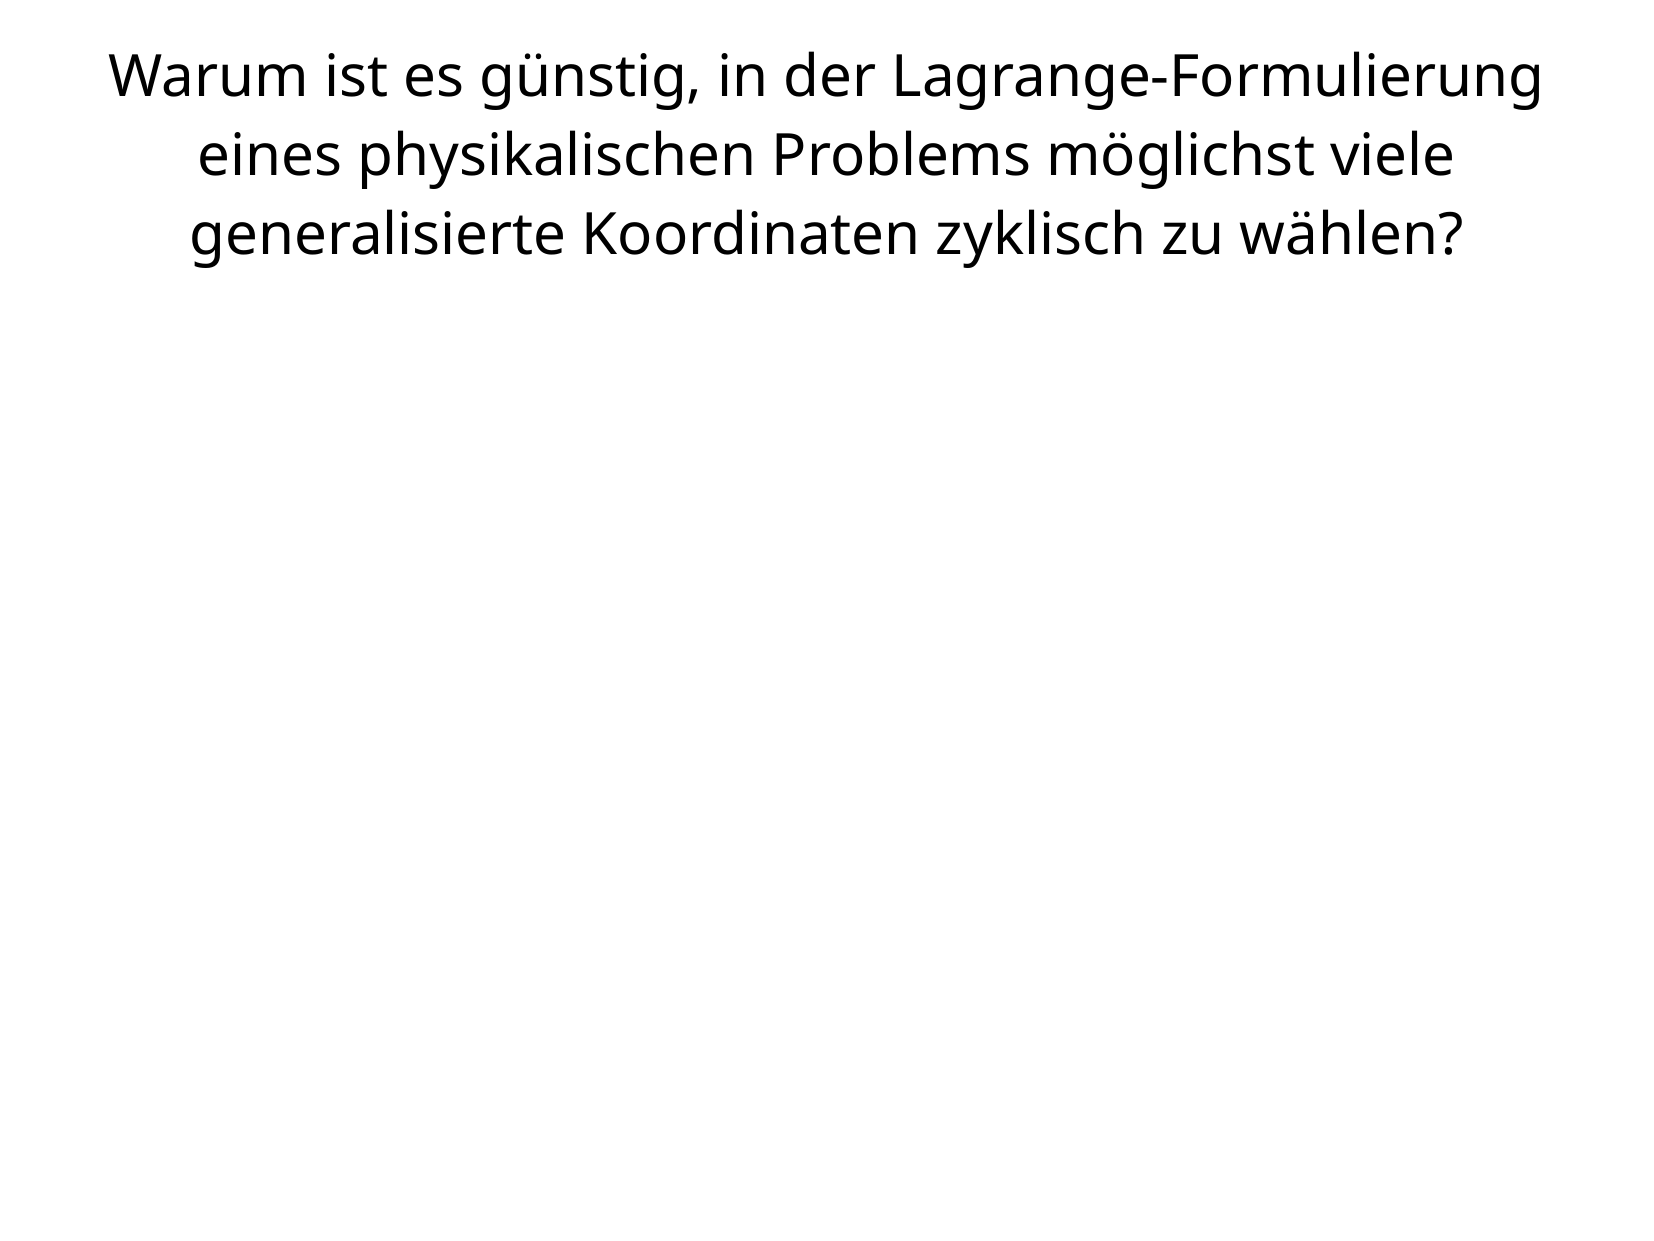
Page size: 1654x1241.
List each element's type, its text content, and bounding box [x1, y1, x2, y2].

title Warum ist es günstig, in der Lagrange-Formulierung eines physikalischen Problems möglichst viele generalisierte Koordinaten zyklisch zu wählen? [82, 13, 1571, 293]
